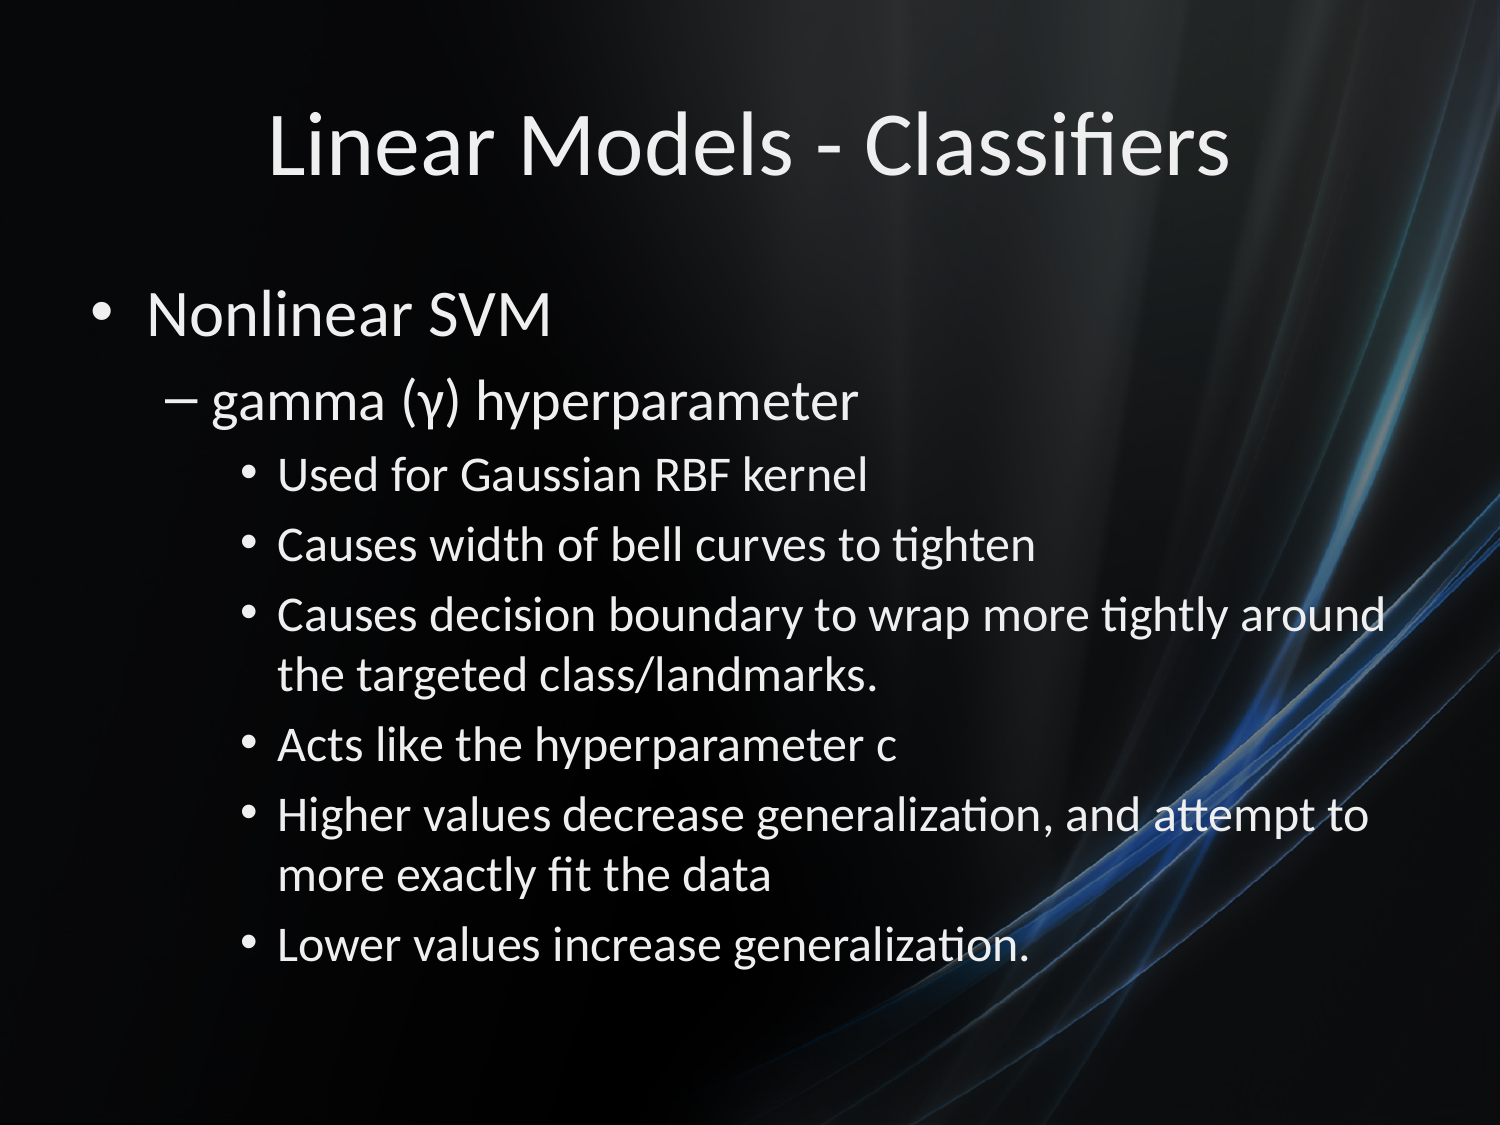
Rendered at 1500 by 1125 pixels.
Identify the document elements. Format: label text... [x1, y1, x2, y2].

list Nonlinear SVM gamma (γ) hyperparameter Used for Gaussian RBF kernel Causes width of bell curves to tighten Causes decision boundary to wrap more tightly around the targeted class/landmarks. Acts like the hyperparameter c Higher values decrease generalization, and attempt to more exactly fit the data Lower values increase generalization. [75, 262, 1425, 1005]
picture [0, 0, 1500, 1125]
title Linear Models - Classifiers [75, 45, 1425, 233]
